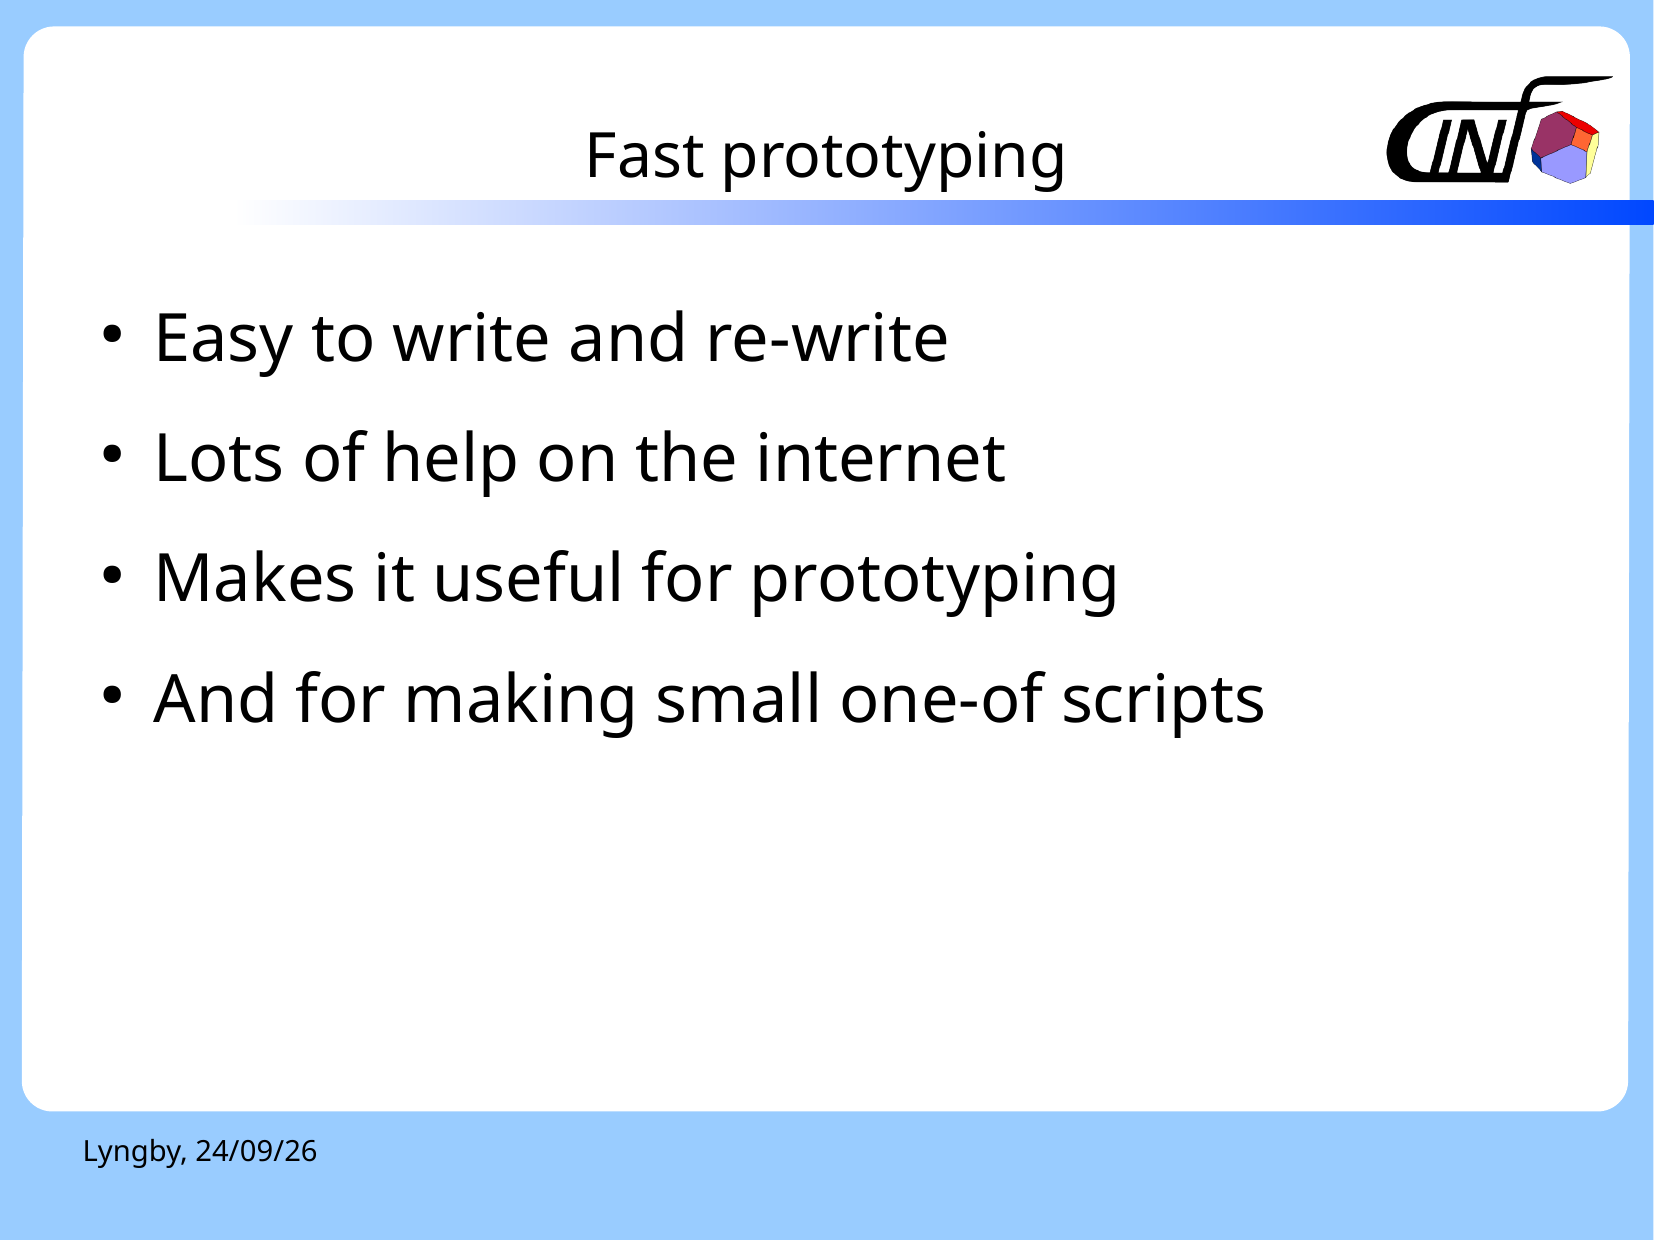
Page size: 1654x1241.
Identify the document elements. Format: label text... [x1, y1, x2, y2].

picture [1571, 76, 1613, 184]
title Fast prototyping [82, 49, 1571, 257]
list Easy to write and re-write Lots of help on the internet Makes it useful for prototyping And for making small one-of scripts [82, 290, 1571, 1010]
